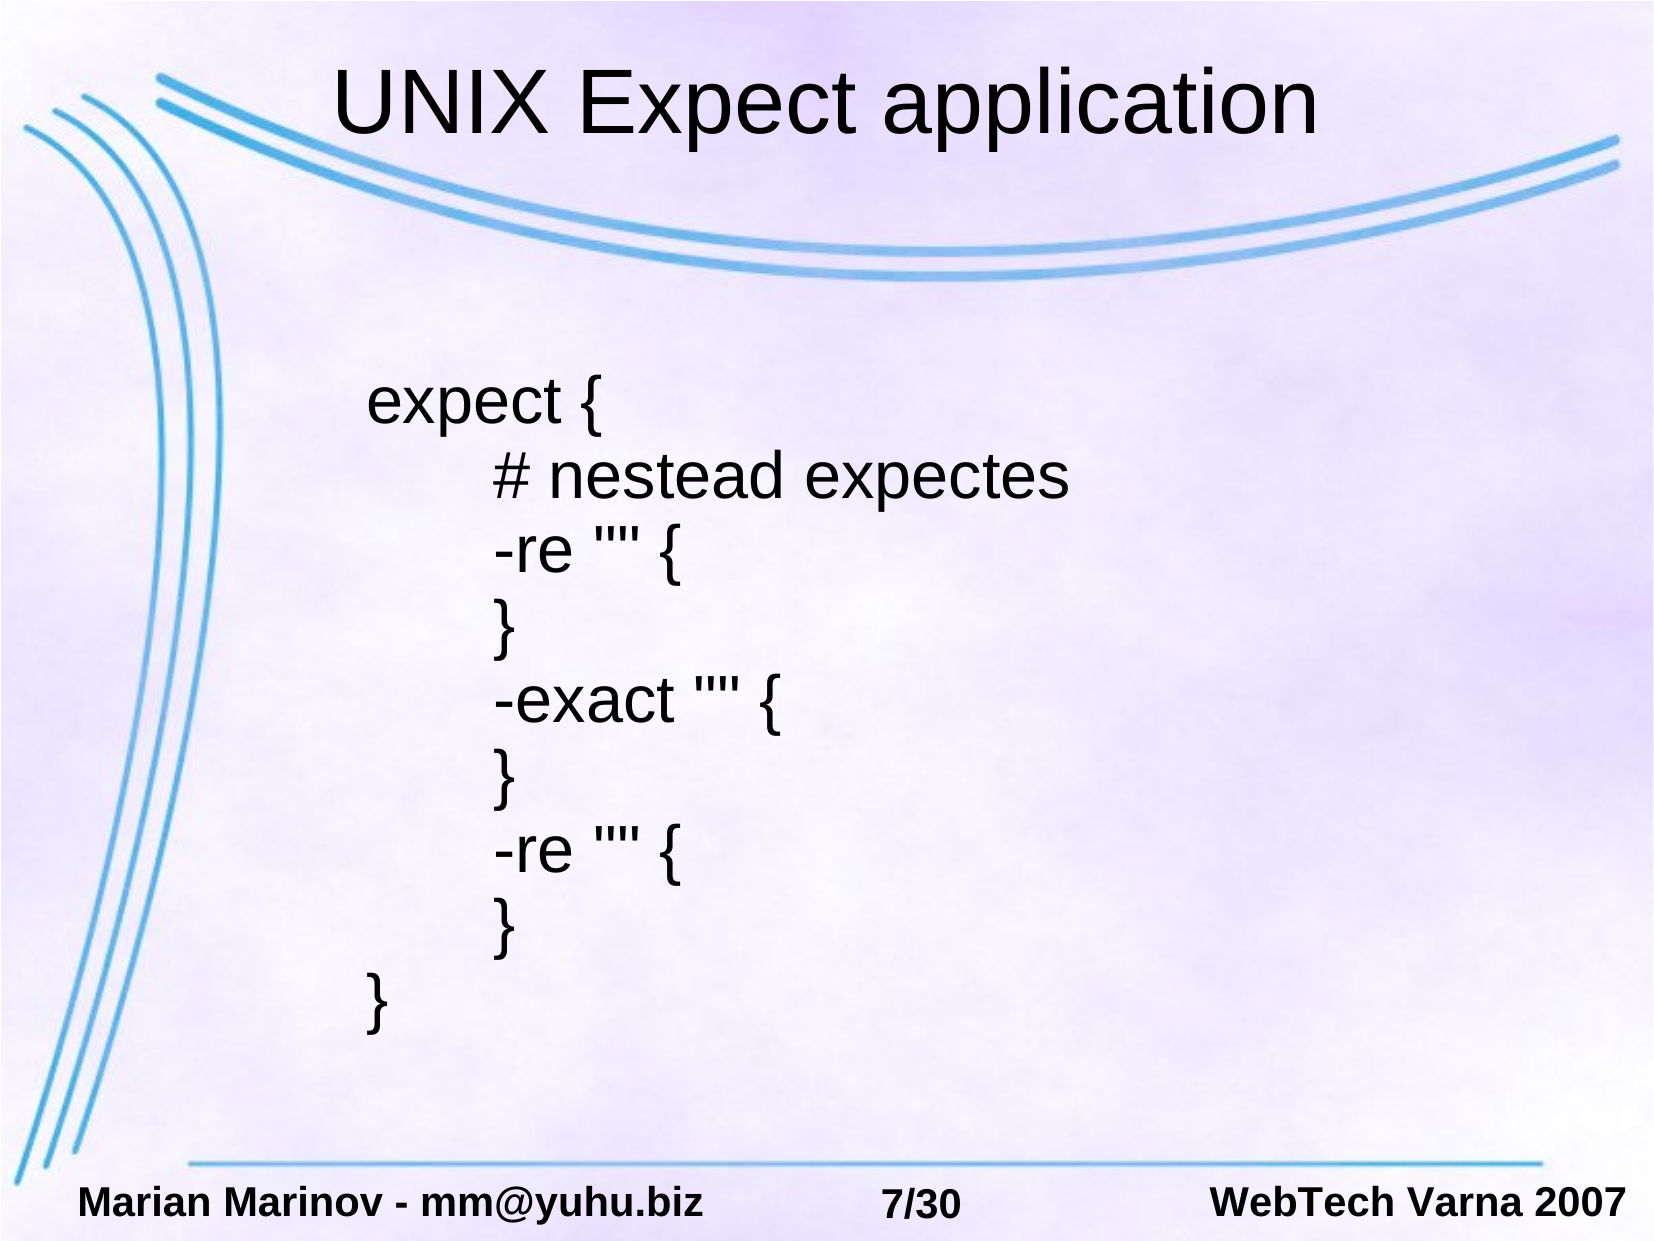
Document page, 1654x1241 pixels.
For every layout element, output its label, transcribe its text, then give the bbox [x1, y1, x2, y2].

text_box WebTech Varna 2007 [1194, 1171, 1643, 1233]
title UNIX Expect application [82, 49, 1571, 257]
text_box 7/30 [866, 1172, 977, 1235]
subtitle expect { # nestead expectes -re "" { } -exact "" { } -re "" { } } [82, 290, 1571, 1109]
picture [1, 1, 1654, 1241]
text_box Marian Marinov - mm@yuhu.biz [62, 1171, 720, 1233]
